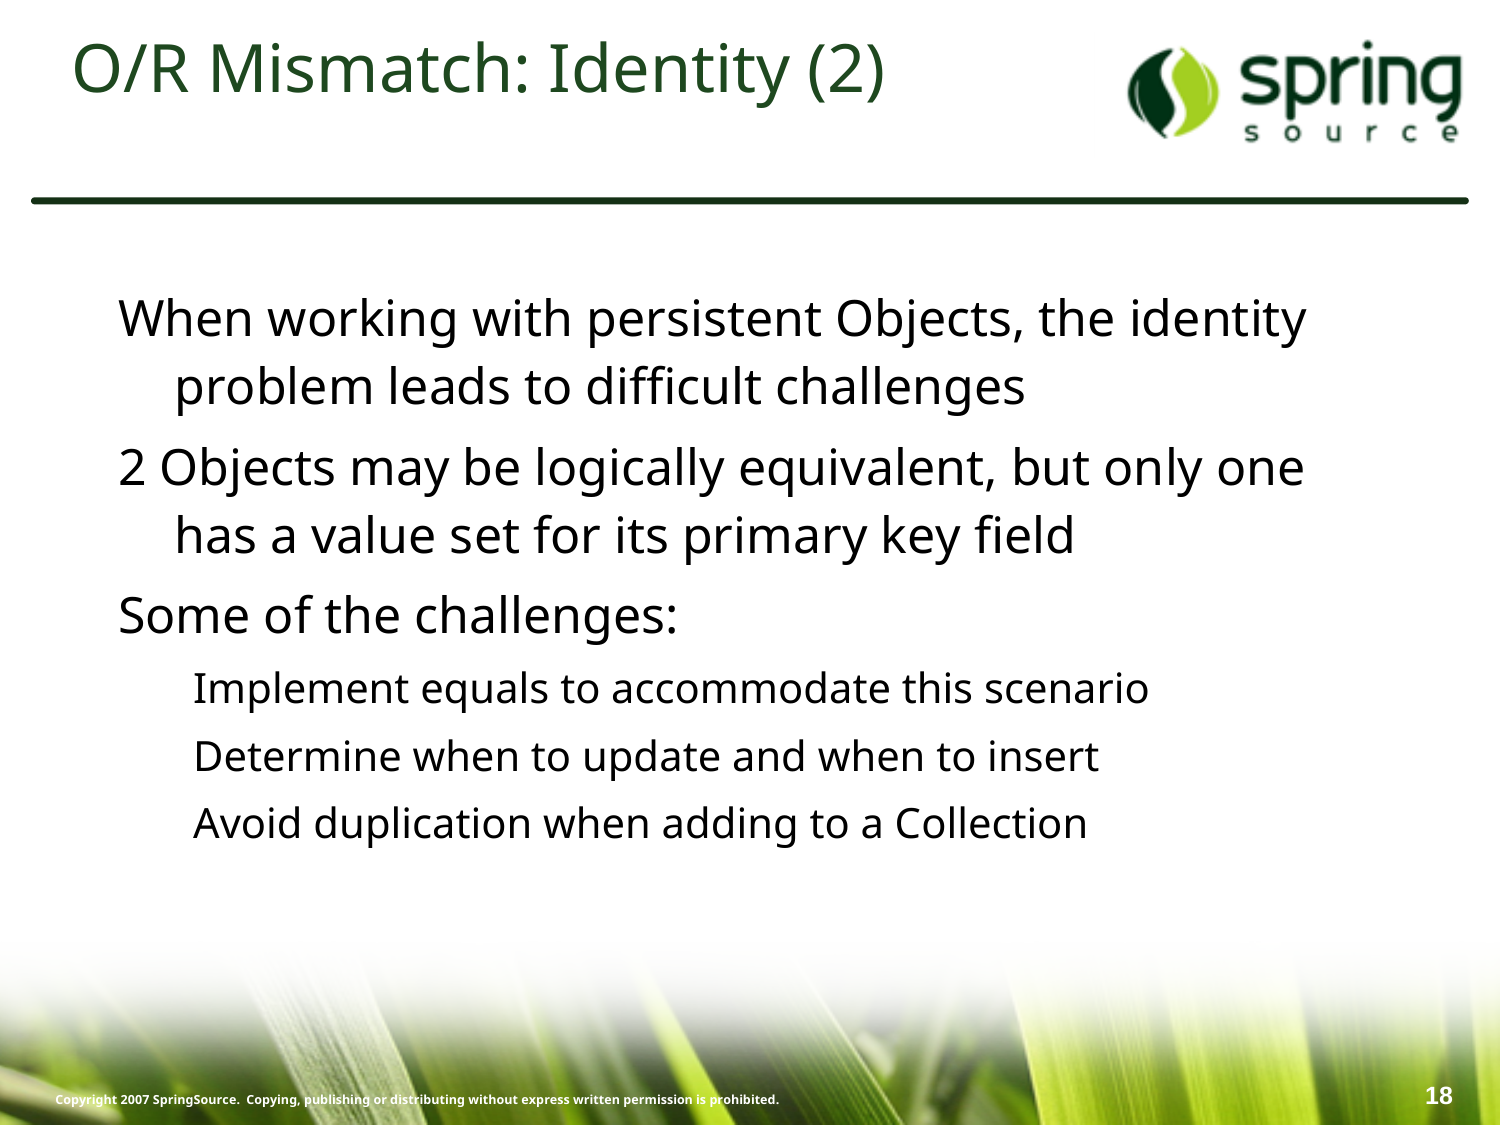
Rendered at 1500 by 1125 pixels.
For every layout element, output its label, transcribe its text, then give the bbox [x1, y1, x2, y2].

title O/R Mismatch: Identity (2) [56, 13, 1089, 176]
list When working with persistent Objects, the identity problem leads to difficult challenges 2 Objects may be logically equivalent, but only one has a value set for its primary key field Some of the challenges: Implement equals to accommodate this scenario Determine when to update and when to insert Avoid duplication when adding to a Collection [103, 275, 1394, 938]
picture [0, 941, 1500, 1125]
picture [1093, 32, 1500, 158]
